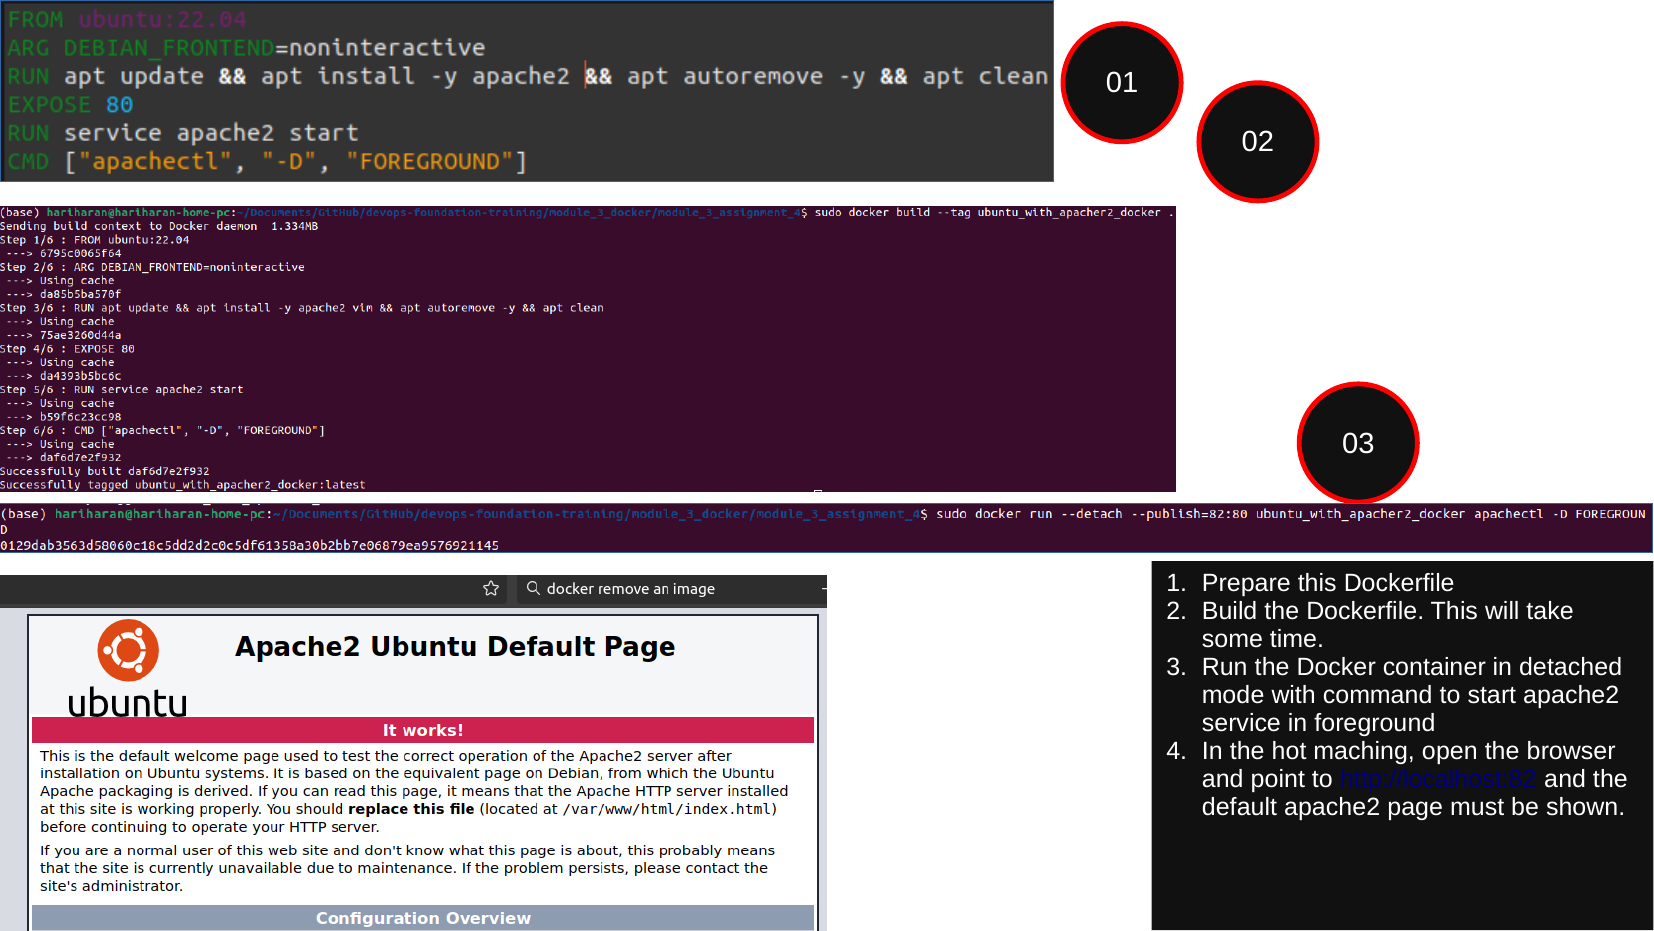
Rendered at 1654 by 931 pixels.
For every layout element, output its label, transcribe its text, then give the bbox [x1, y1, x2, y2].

picture [0, 575, 827, 931]
picture [0, 503, 1653, 553]
picture [0, 0, 1054, 182]
text_box 02 [1198, 82, 1318, 201]
text_box Prepare this Dockerfile Build the Dockerfile. This will take some time. Run the Docker container in detached mode with command to start apache2 service in foreground In the hot maching, open the browser and point to http://localhost:82 and the default apache2 page must be shown. [1151, 561, 1654, 931]
text_box 03 [1299, 383, 1418, 503]
picture [0, 206, 1176, 492]
text_box 01 [1062, 23, 1182, 142]
